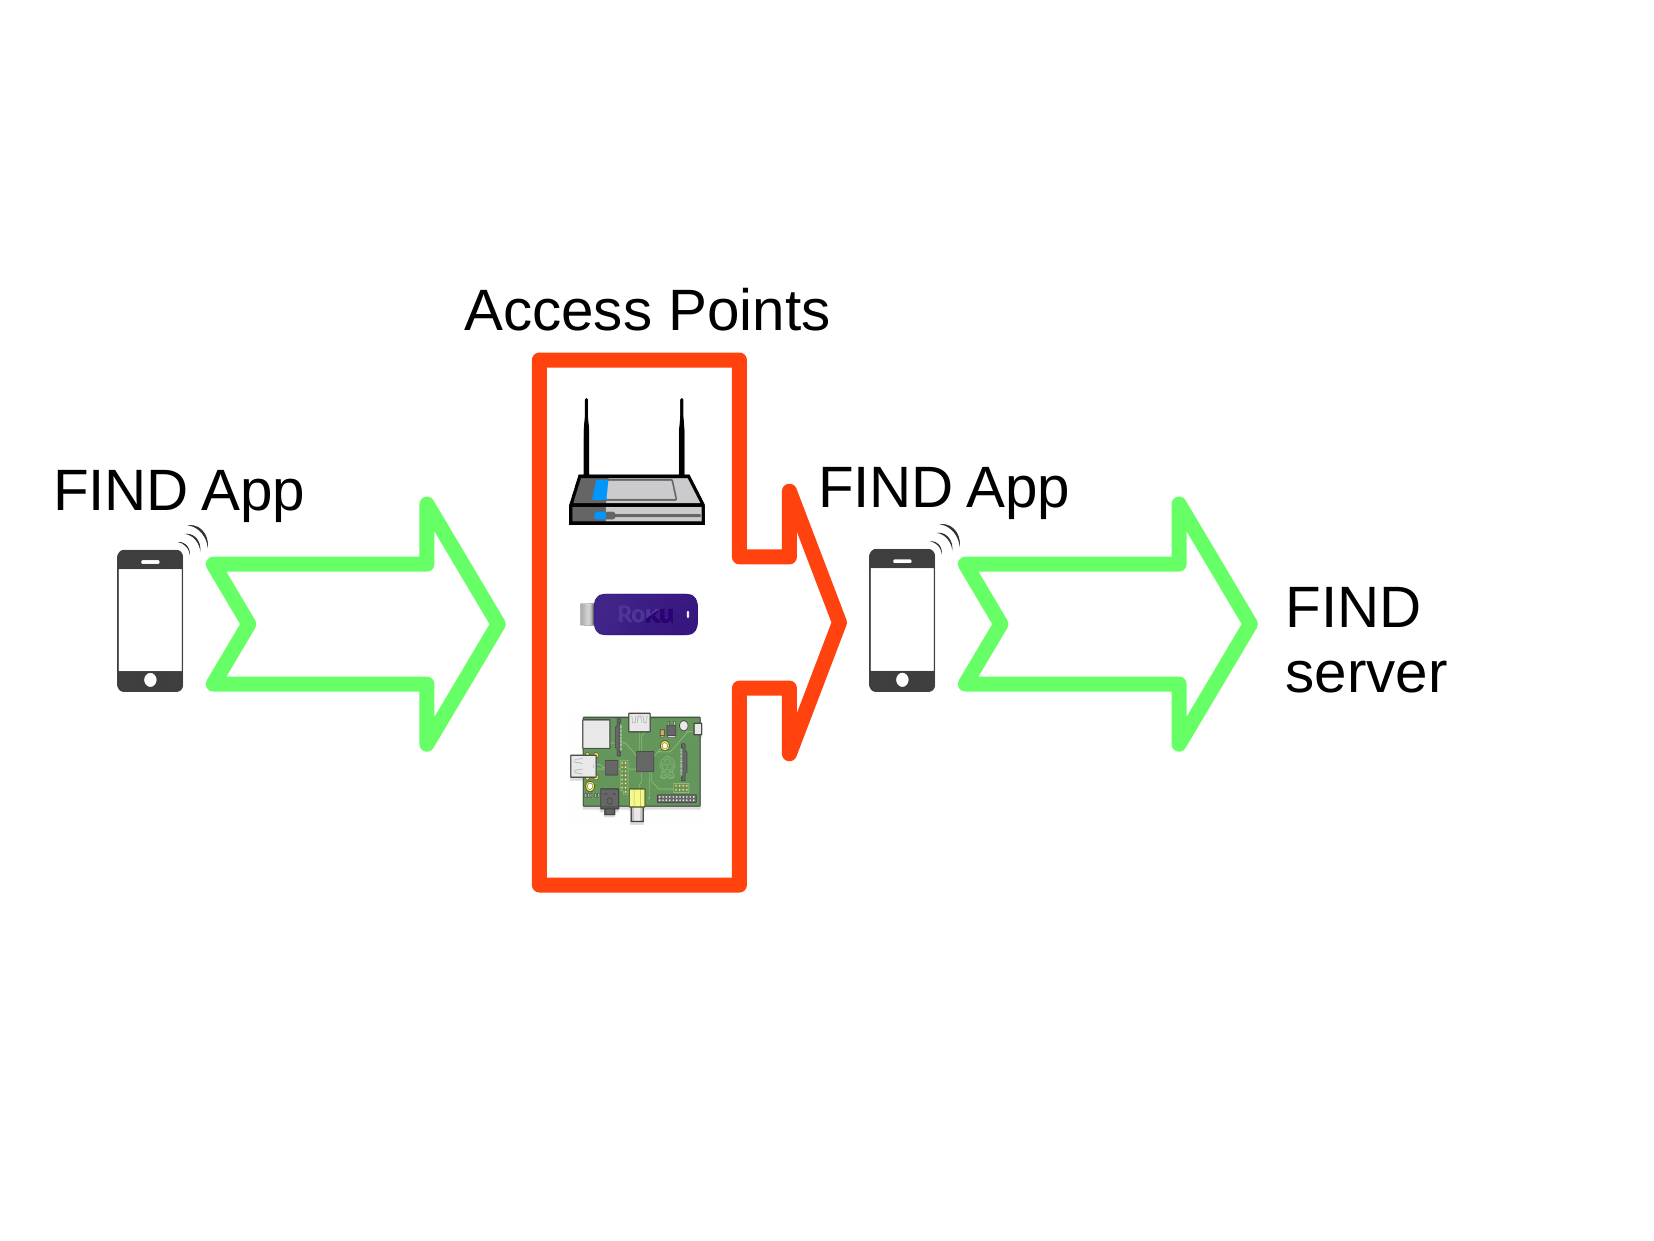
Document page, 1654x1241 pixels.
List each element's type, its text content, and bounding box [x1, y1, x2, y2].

picture [569, 415, 705, 526]
text_box [213, 504, 499, 745]
picture [869, 593, 960, 692]
picture [569, 710, 705, 826]
text_box Access Points [449, 270, 907, 415]
text_box FIND server [1270, 567, 1653, 713]
text_box FIND App [803, 447, 1186, 593]
picture [578, 560, 699, 666]
text_box [539, 415, 840, 886]
text_box FIND App [38, 450, 421, 595]
text_box [965, 515, 1251, 745]
picture [117, 595, 208, 692]
